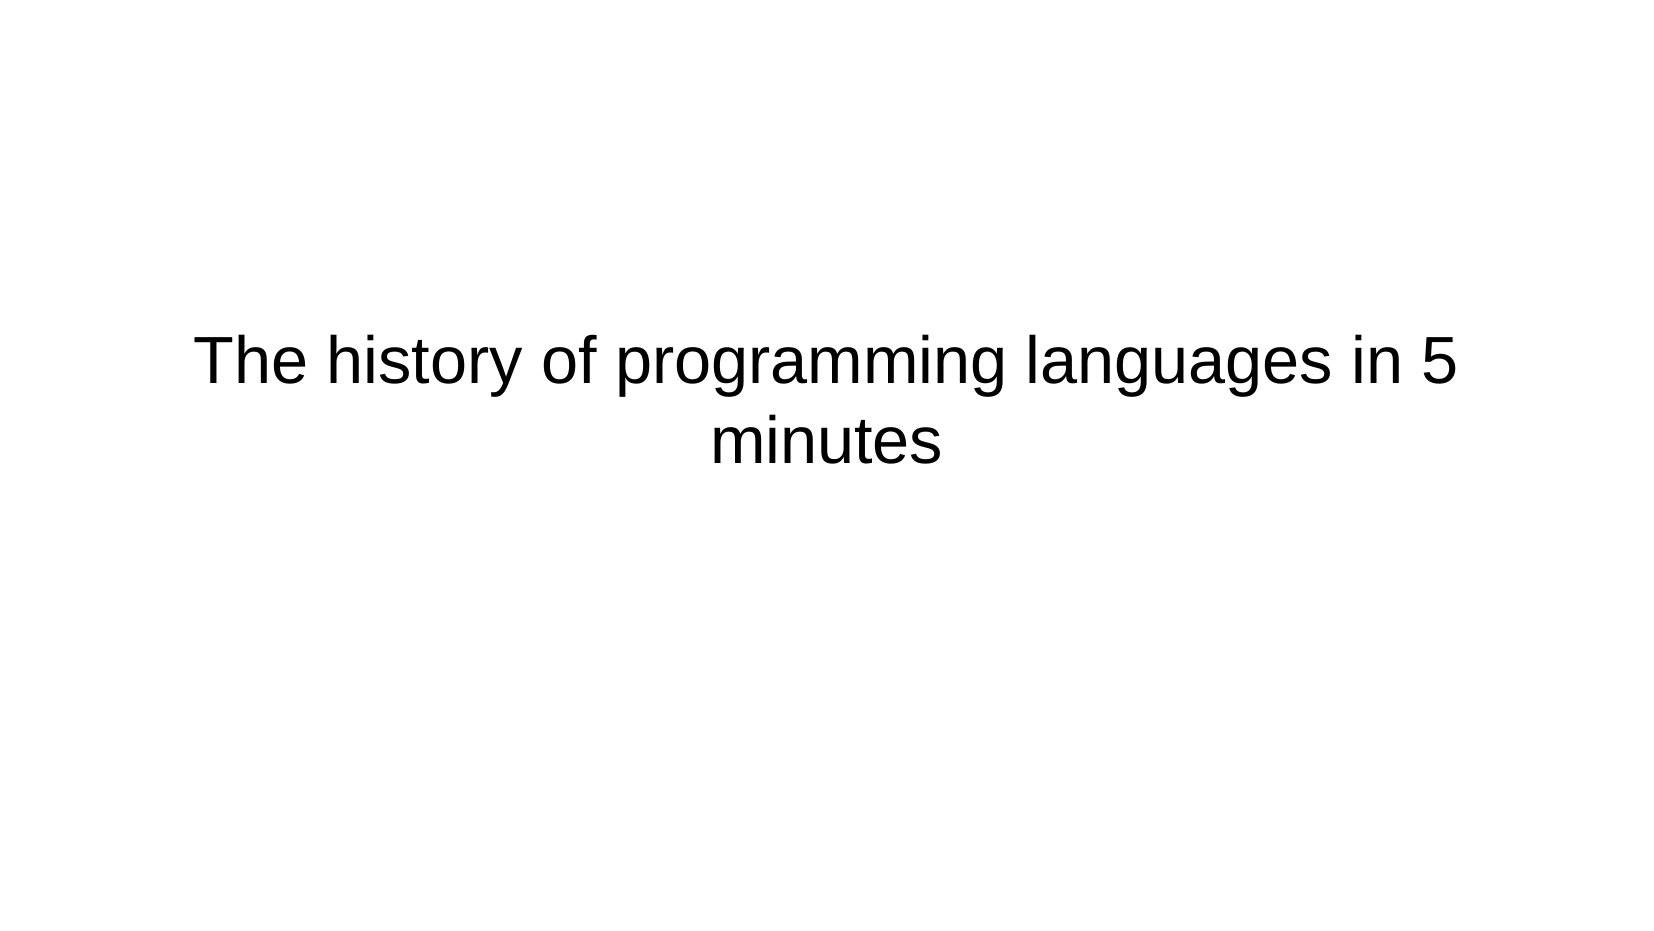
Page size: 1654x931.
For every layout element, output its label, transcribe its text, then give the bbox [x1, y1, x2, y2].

subtitle The history of programming languages in 5 minutes [82, 127, 1571, 667]
